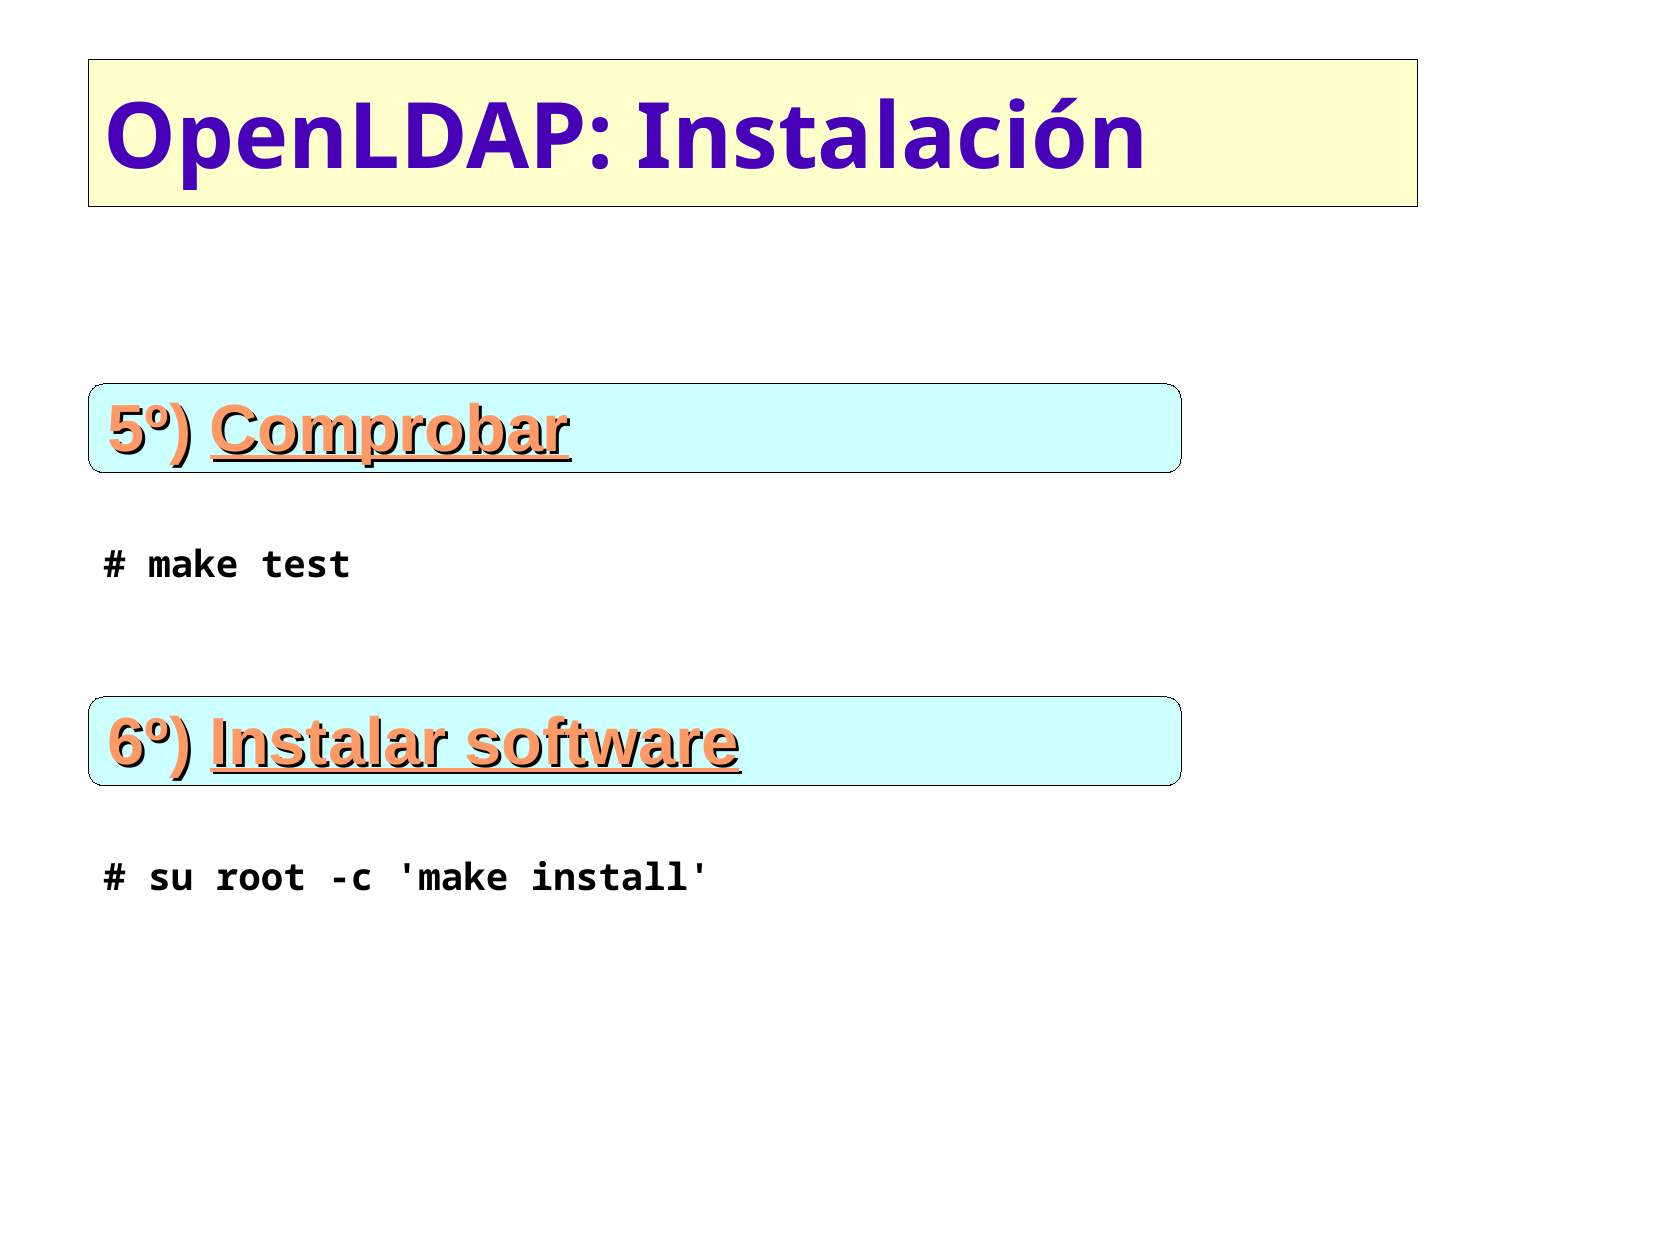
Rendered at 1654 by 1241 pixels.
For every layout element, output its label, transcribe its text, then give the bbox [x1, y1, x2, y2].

text_box # make test [88, 530, 1595, 591]
text_box 6º) Instalar software [88, 696, 1182, 786]
text_box OpenLDAP: Instalación [88, 59, 1418, 207]
text_box # su root -c 'make install' [88, 843, 1595, 904]
text_box 5º) Comprobar [88, 383, 1182, 473]
